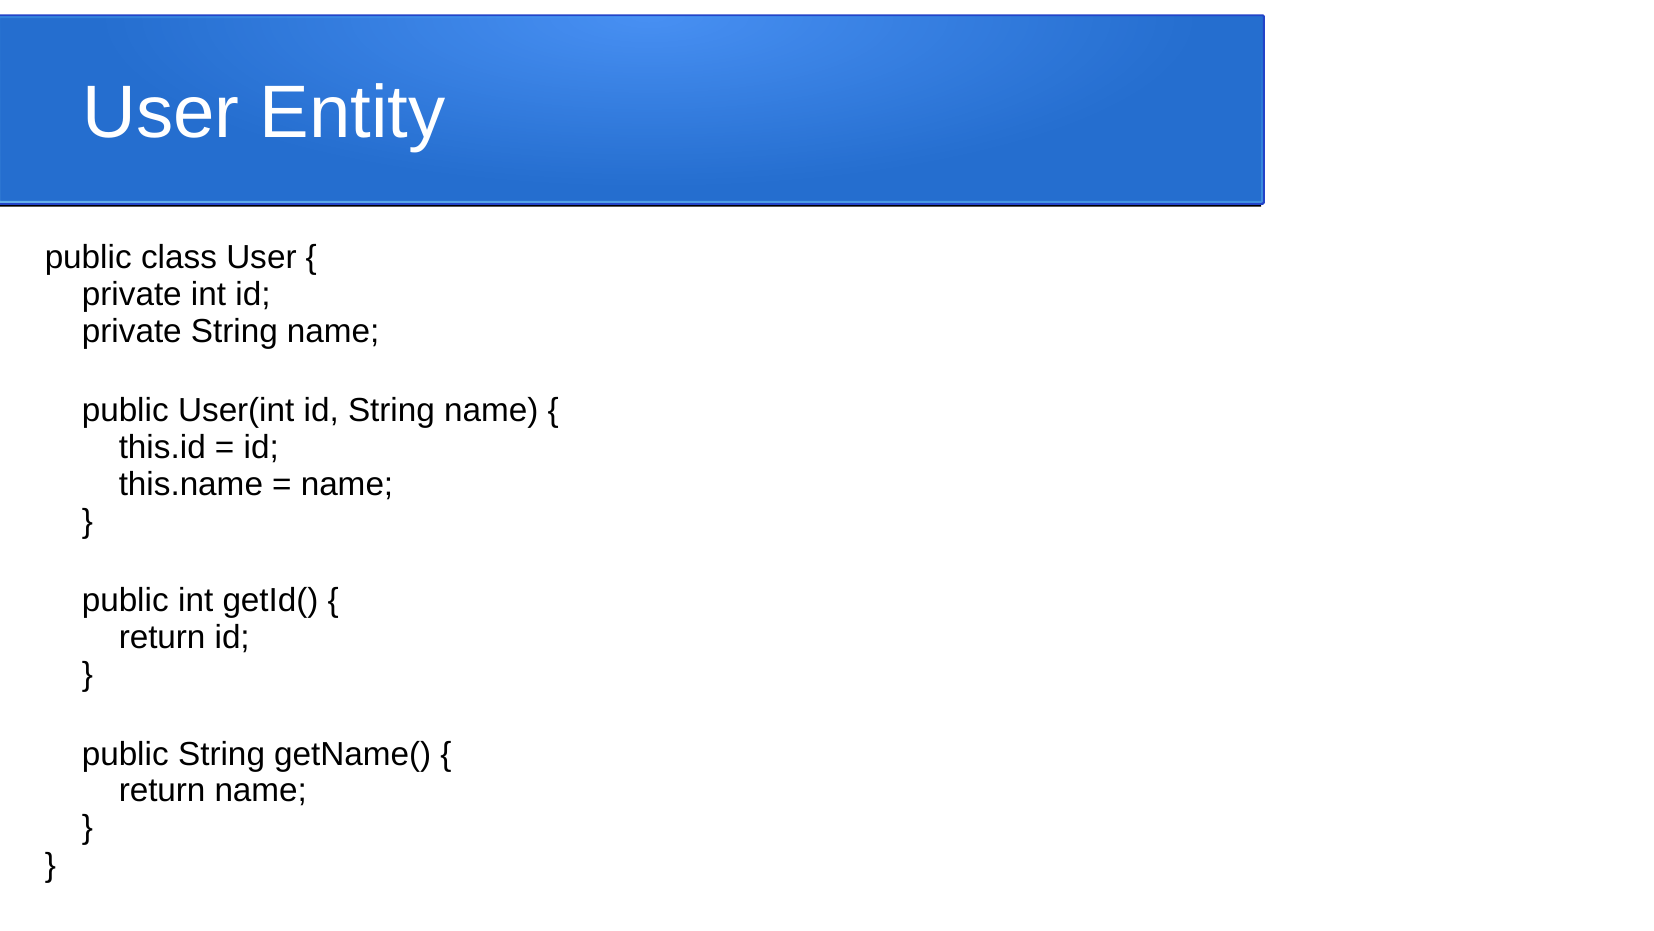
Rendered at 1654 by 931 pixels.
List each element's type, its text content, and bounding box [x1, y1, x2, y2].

text_box public class User { private int id; private String name; public User(int id, String name) { this.id = id; this.name = name; } public int getId() { return id; } public String getName() { return name; } } [30, 231, 639, 931]
title User Entity [82, 35, 1235, 189]
